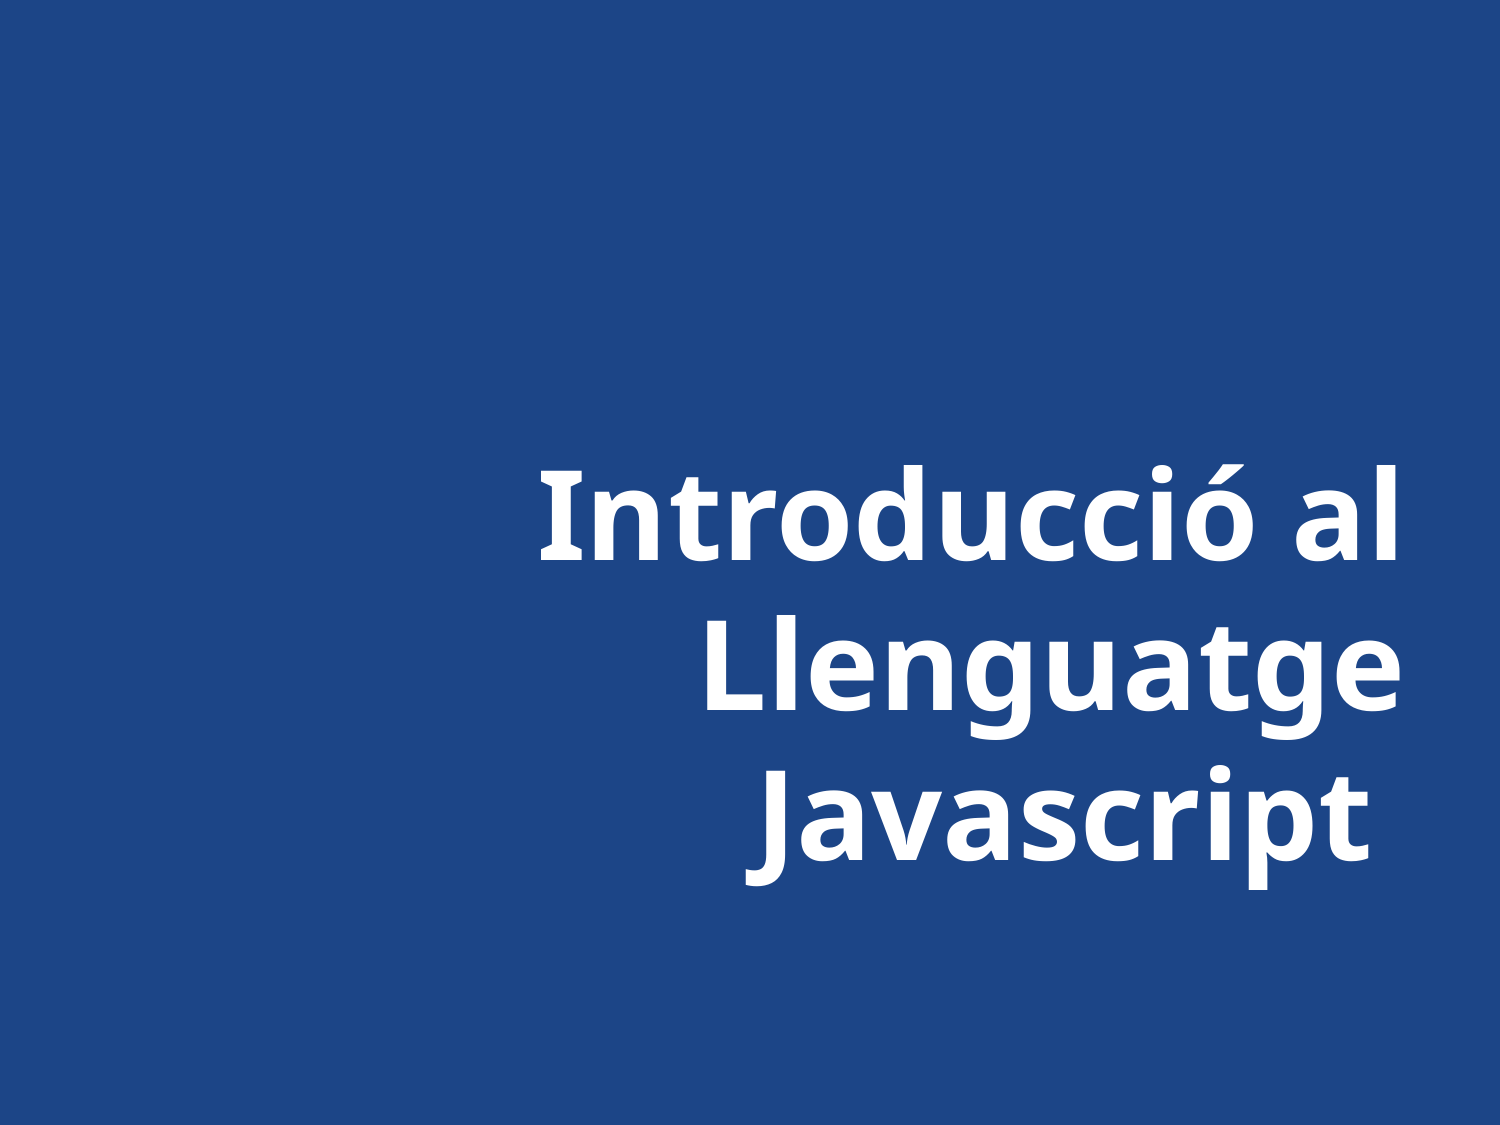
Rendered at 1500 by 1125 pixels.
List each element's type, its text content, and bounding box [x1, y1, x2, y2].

title Introducció al Llenguatge Javascript [146, 280, 1422, 901]
